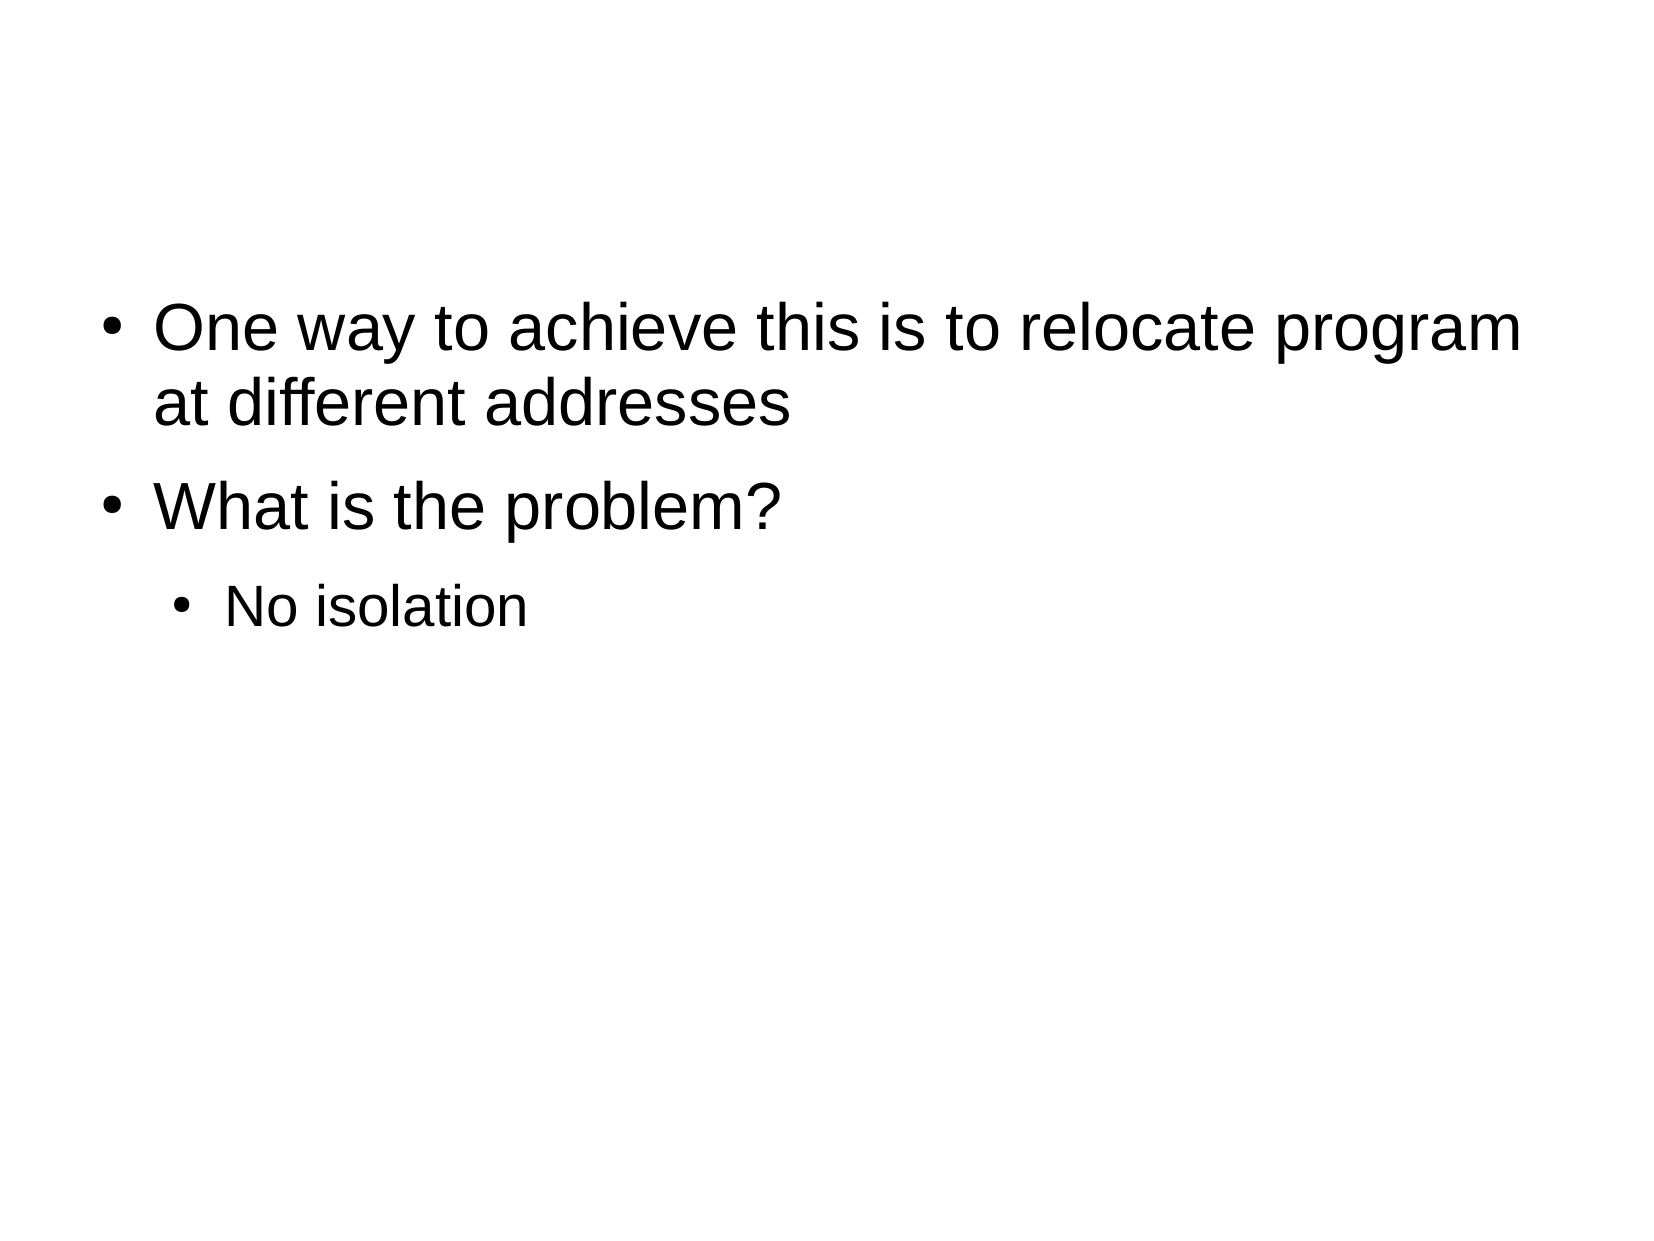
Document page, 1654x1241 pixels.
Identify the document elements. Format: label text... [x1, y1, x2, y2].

list One way to achieve this is to relocate program at different addresses What is the problem? No isolation [82, 290, 1571, 1010]
